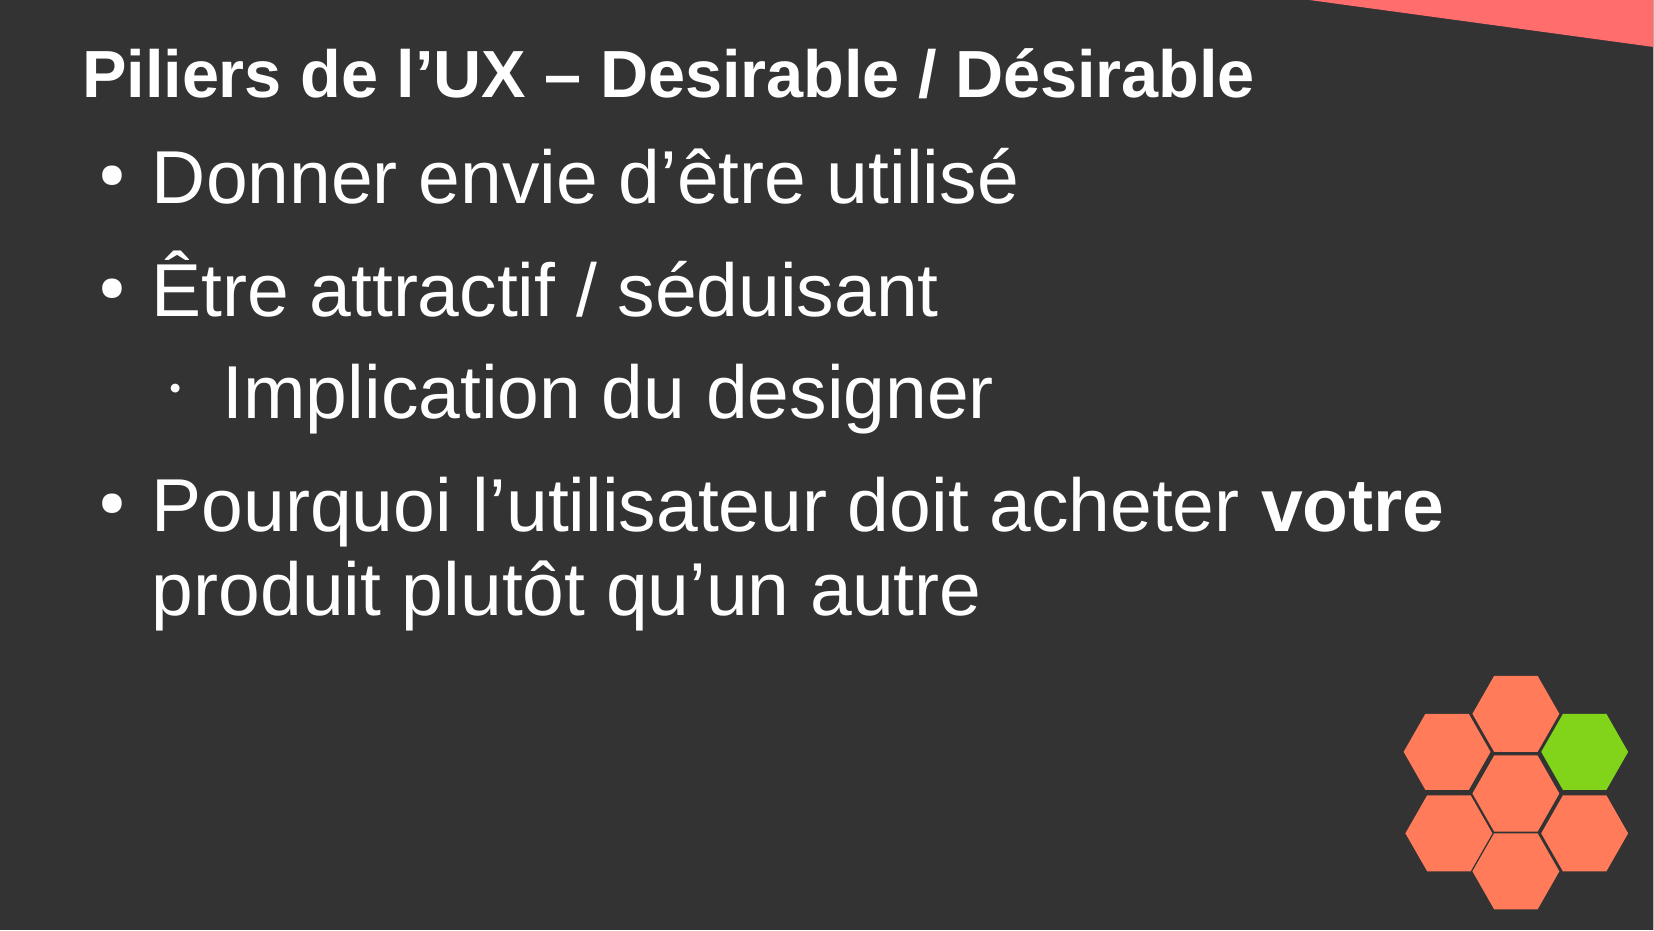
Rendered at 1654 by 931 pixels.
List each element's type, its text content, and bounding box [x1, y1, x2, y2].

text_box [1403, 713, 1491, 790]
title Piliers de l’UX – Desirable / Désirable [82, 37, 1571, 114]
list Donner envie d’être utilisé Être attractif / séduisant Implication du designer Pourquoi l’utilisateur doit acheter votre produit plutôt qu’un autre [80, 135, 1620, 827]
text_box [1541, 795, 1629, 872]
text_box [1405, 755, 1560, 910]
text_box [1541, 713, 1629, 790]
text_box [1309, 0, 1654, 48]
text_box [1472, 675, 1560, 752]
